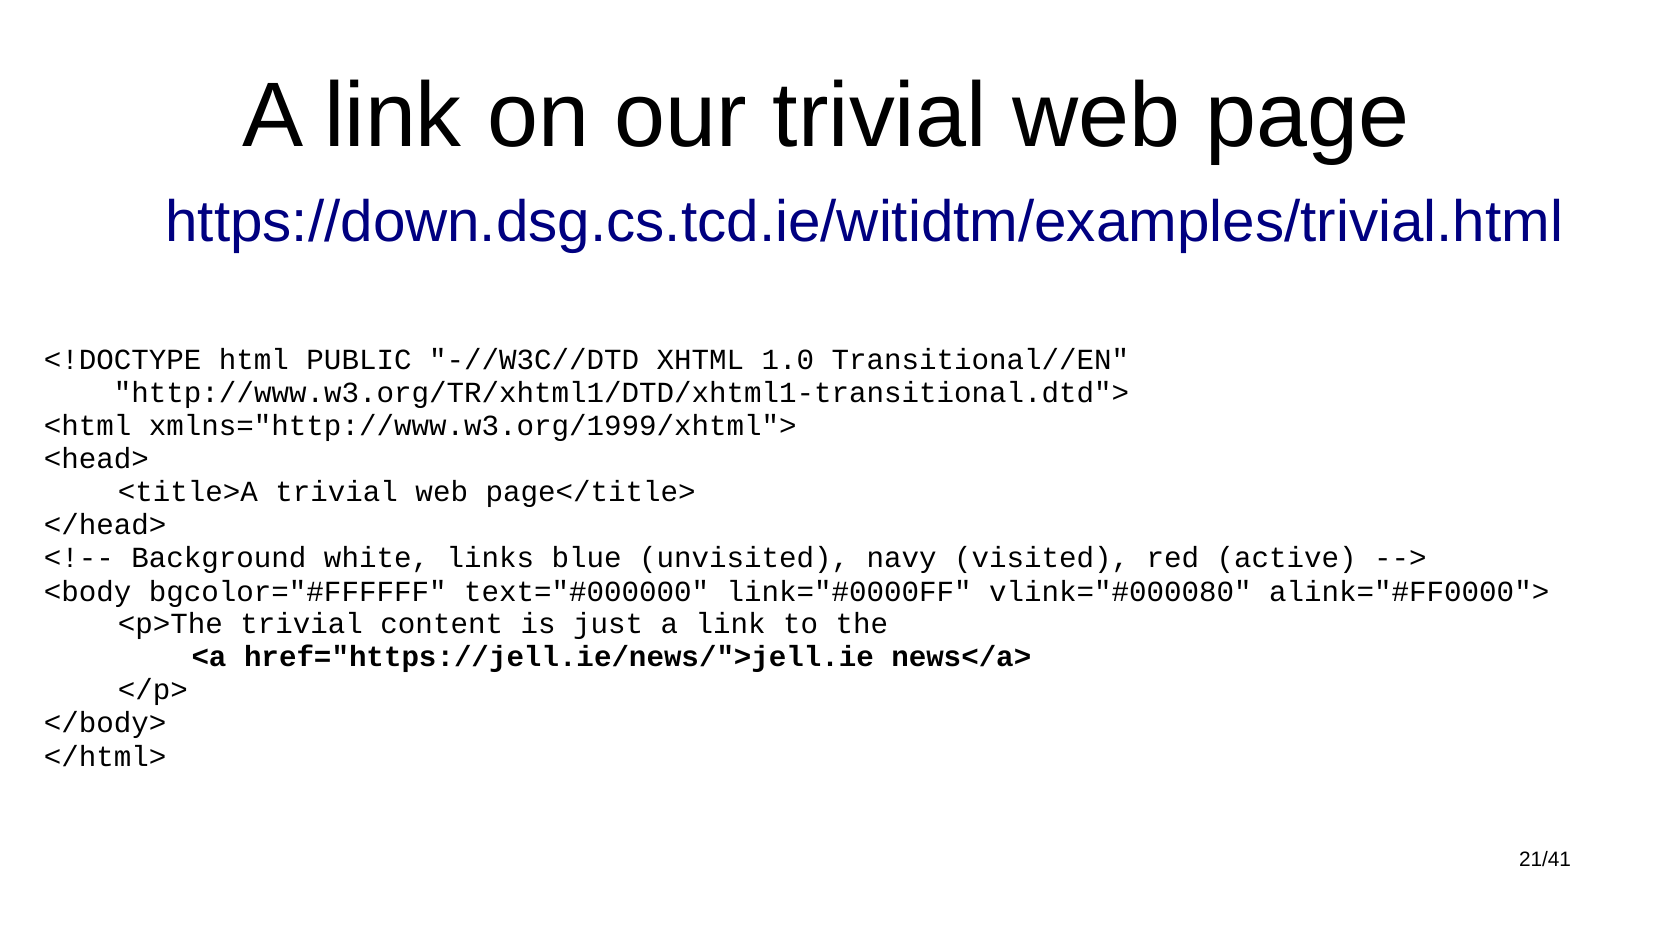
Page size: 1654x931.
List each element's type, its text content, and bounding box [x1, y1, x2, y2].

text_box <!DOCTYPE html PUBLIC "-//W3C//DTD XHTML 1.0 Transitional//EN" "http://www.w3.org/TR/xhtml1/DTD/xhtml1-transitional.dtd"> <html xmlns="http://www.w3.org/1999/xhtml"> <head> <title>A trivial web page</title> </head> <!-- Background white, links blue (unvisited), navy (visited), red (active) --> <body bgcolor="#FFFFFF" text="#000000" link="#0000FF" vlink="#000080" alink="#FF0000"> <p>The trivial content is just a link to the <a href="https://jell.ie/news/">jell.ie news</a> </p> </body> </html> [29, 338, 1619, 816]
list https://down.dsg.cs.tcd.ie/witidtm/examples/trivial.html [94, 181, 1583, 338]
title A link on our trivial web page [82, 37, 1571, 193]
